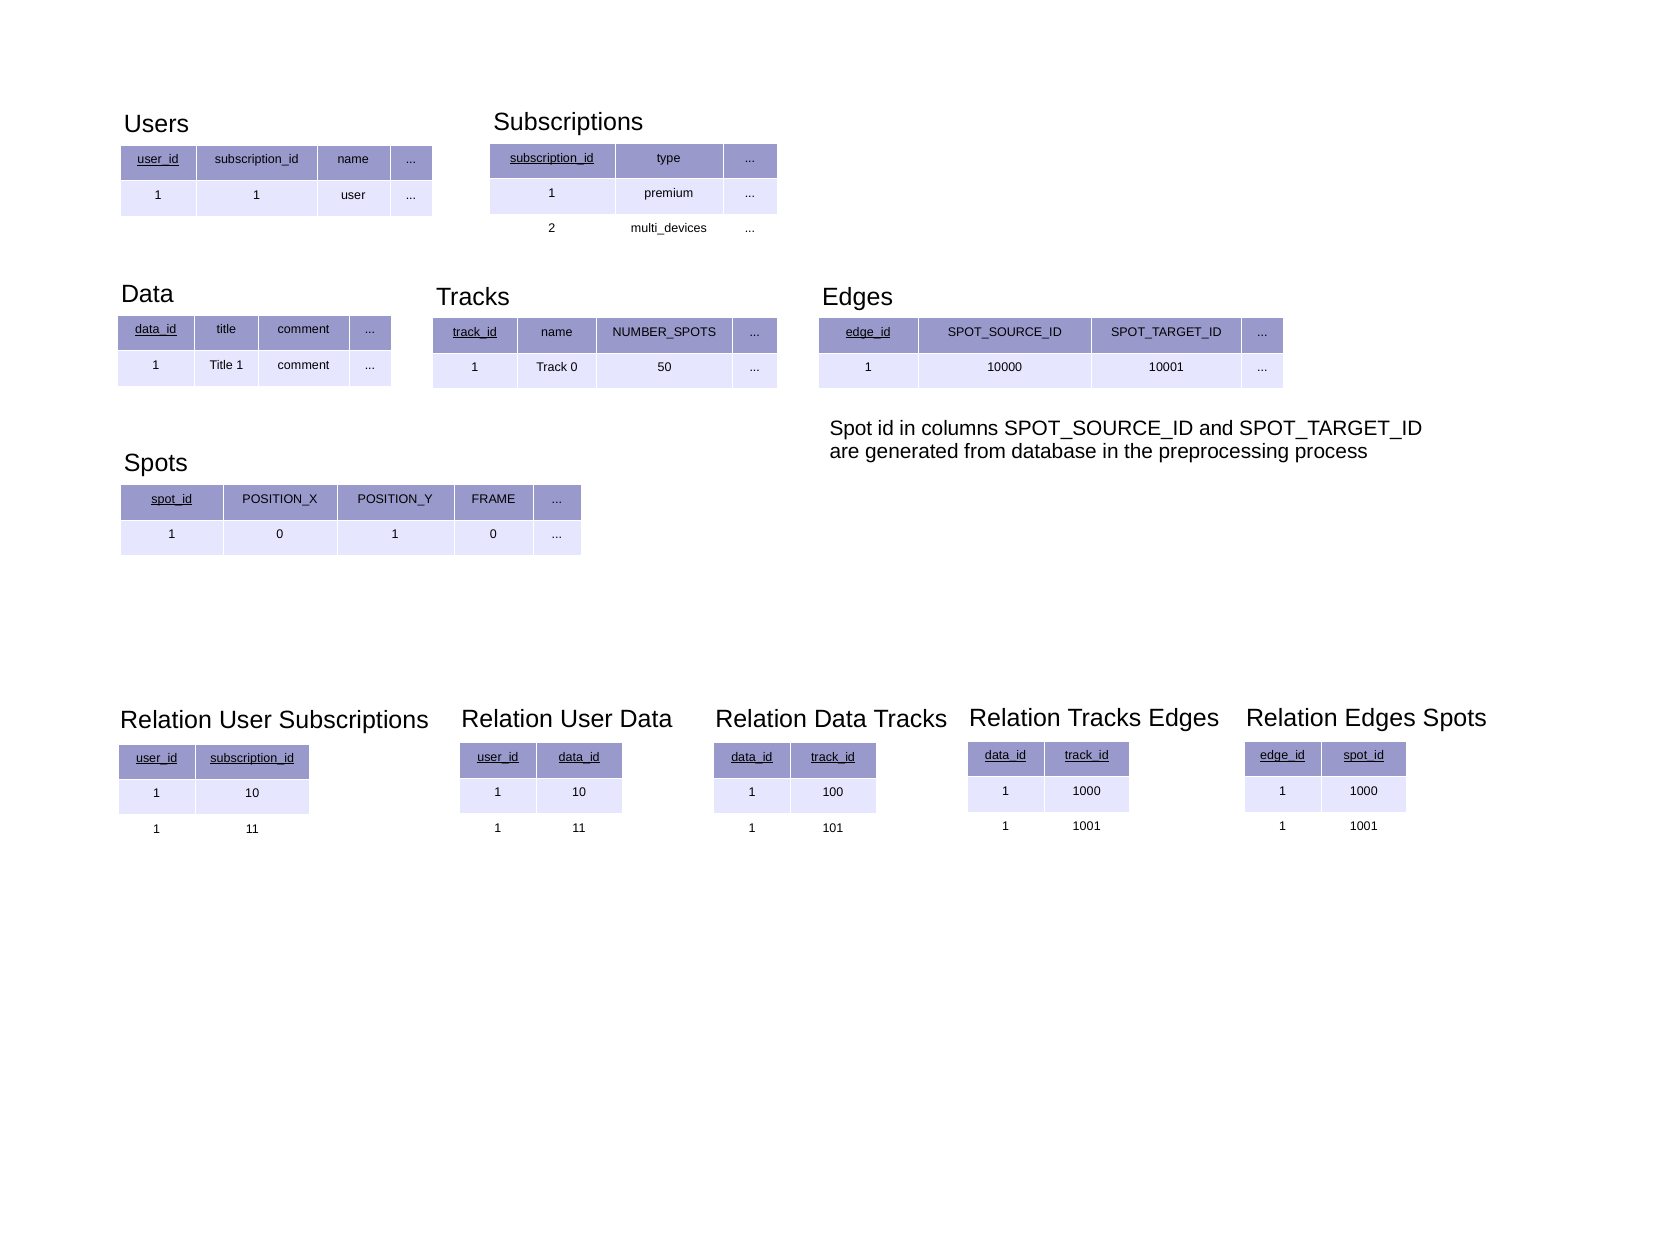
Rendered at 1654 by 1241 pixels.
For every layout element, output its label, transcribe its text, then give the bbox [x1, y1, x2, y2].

table_header ... [724, 144, 777, 178]
table_header ... [534, 485, 581, 520]
table_cell 1 [118, 351, 194, 386]
table_header track_id [433, 318, 517, 353]
table_cell comment [259, 351, 349, 386]
table_header NUMBER_SPOTS [597, 318, 732, 353]
table_cell 1 [968, 777, 1044, 812]
table_header spot_id [1322, 742, 1406, 776]
text_box Relation Data Tracks [700, 697, 964, 740]
table_cell 1 [1245, 777, 1321, 812]
text_box Data [106, 272, 189, 315]
table_header ... [391, 146, 432, 180]
table_cell ... [350, 351, 391, 386]
table_cell multi_devices [616, 215, 723, 249]
text_box Relation User Data [446, 697, 688, 740]
table_header ... [1242, 318, 1283, 353]
table_header POSITION_X [224, 485, 337, 520]
table_cell 1 [714, 779, 790, 813]
text_box Spot id in columns SPOT_SOURCE_ID and SPOT_TARGET_ID are generated from database in the preprocessing process [814, 409, 1443, 471]
table_cell 1 [714, 814, 790, 849]
text_box Tracks [421, 274, 526, 318]
table_header track_id [791, 743, 876, 778]
table_cell 1001 [1322, 813, 1406, 847]
table_cell 10001 [1092, 354, 1241, 388]
text_box Relation Edges Spots [1231, 695, 1513, 739]
table_cell 1 [121, 521, 223, 555]
table_header title [195, 316, 258, 350]
table_header edge_id [1245, 742, 1321, 776]
table_header ... [733, 318, 777, 353]
table_cell 101 [791, 814, 876, 849]
text_box Subscriptions [478, 100, 659, 144]
text_box Edges [807, 274, 908, 318]
table_cell 1 [460, 779, 536, 813]
table_header name [518, 318, 596, 353]
table_cell user [318, 181, 390, 216]
table_header name [318, 146, 390, 180]
table_cell ... [733, 354, 777, 388]
table_header subscription_id [196, 745, 309, 779]
table_cell ... [534, 521, 581, 555]
table_cell 0 [455, 521, 533, 555]
table_cell Title 1 [195, 351, 258, 386]
table_cell ... [1242, 354, 1283, 388]
table_cell 11 [196, 815, 309, 850]
table_header user_id [460, 743, 536, 778]
table_cell ... [724, 179, 777, 214]
table_header POSITION_Y [338, 485, 454, 520]
table_header user_id [121, 146, 196, 180]
table_cell 1 [197, 181, 317, 216]
text_box Relation User Subscriptions [105, 698, 444, 742]
table_cell 1 [121, 181, 196, 216]
table_cell premium [616, 179, 723, 214]
table_cell 1 [338, 521, 454, 555]
table_header edge_id [819, 318, 918, 353]
table_header data_id [118, 316, 194, 350]
table_header SPOT_SOURCE_ID [919, 318, 1091, 353]
table_header data_id [714, 743, 790, 778]
table_cell 1 [819, 354, 918, 388]
table_cell 1 [1245, 813, 1321, 847]
table_cell 1 [119, 780, 195, 814]
table_cell 1000 [1322, 777, 1406, 812]
table_cell 1000 [1045, 777, 1129, 812]
table_cell 0 [224, 521, 337, 555]
text_box Users [109, 102, 205, 145]
table_header user_id [119, 745, 195, 779]
text_box Relation Tracks Edges [954, 695, 1231, 739]
table_cell 1 [490, 179, 615, 214]
table_cell ... [724, 215, 777, 249]
table_cell 1 [433, 354, 517, 388]
table_cell 2 [490, 215, 615, 249]
table_header data_id [537, 743, 622, 778]
table_header FRAME [455, 485, 533, 520]
table_cell 50 [597, 354, 732, 388]
table_cell 1 [119, 815, 195, 850]
table_header ... [350, 316, 391, 350]
table_cell 10 [196, 780, 309, 814]
table_cell Track 0 [518, 354, 596, 388]
table_header spot_id [121, 485, 223, 520]
table_cell 1 [460, 814, 536, 849]
table_cell 100 [791, 779, 876, 813]
table_header type [616, 144, 723, 178]
table_header data_id [968, 742, 1044, 776]
table_cell 1 [968, 813, 1044, 847]
table_cell 10000 [919, 354, 1091, 388]
table_header comment [259, 316, 349, 350]
table_cell ... [391, 181, 432, 216]
table_header track_id [1045, 742, 1129, 776]
text_box Spots [109, 441, 203, 485]
table_header subscription_id [490, 144, 615, 178]
table_header subscription_id [197, 146, 317, 180]
table_cell 1001 [1045, 813, 1129, 847]
table_cell 10 [537, 779, 622, 813]
table_cell 11 [537, 814, 622, 849]
table_header SPOT_TARGET_ID [1092, 318, 1241, 353]
